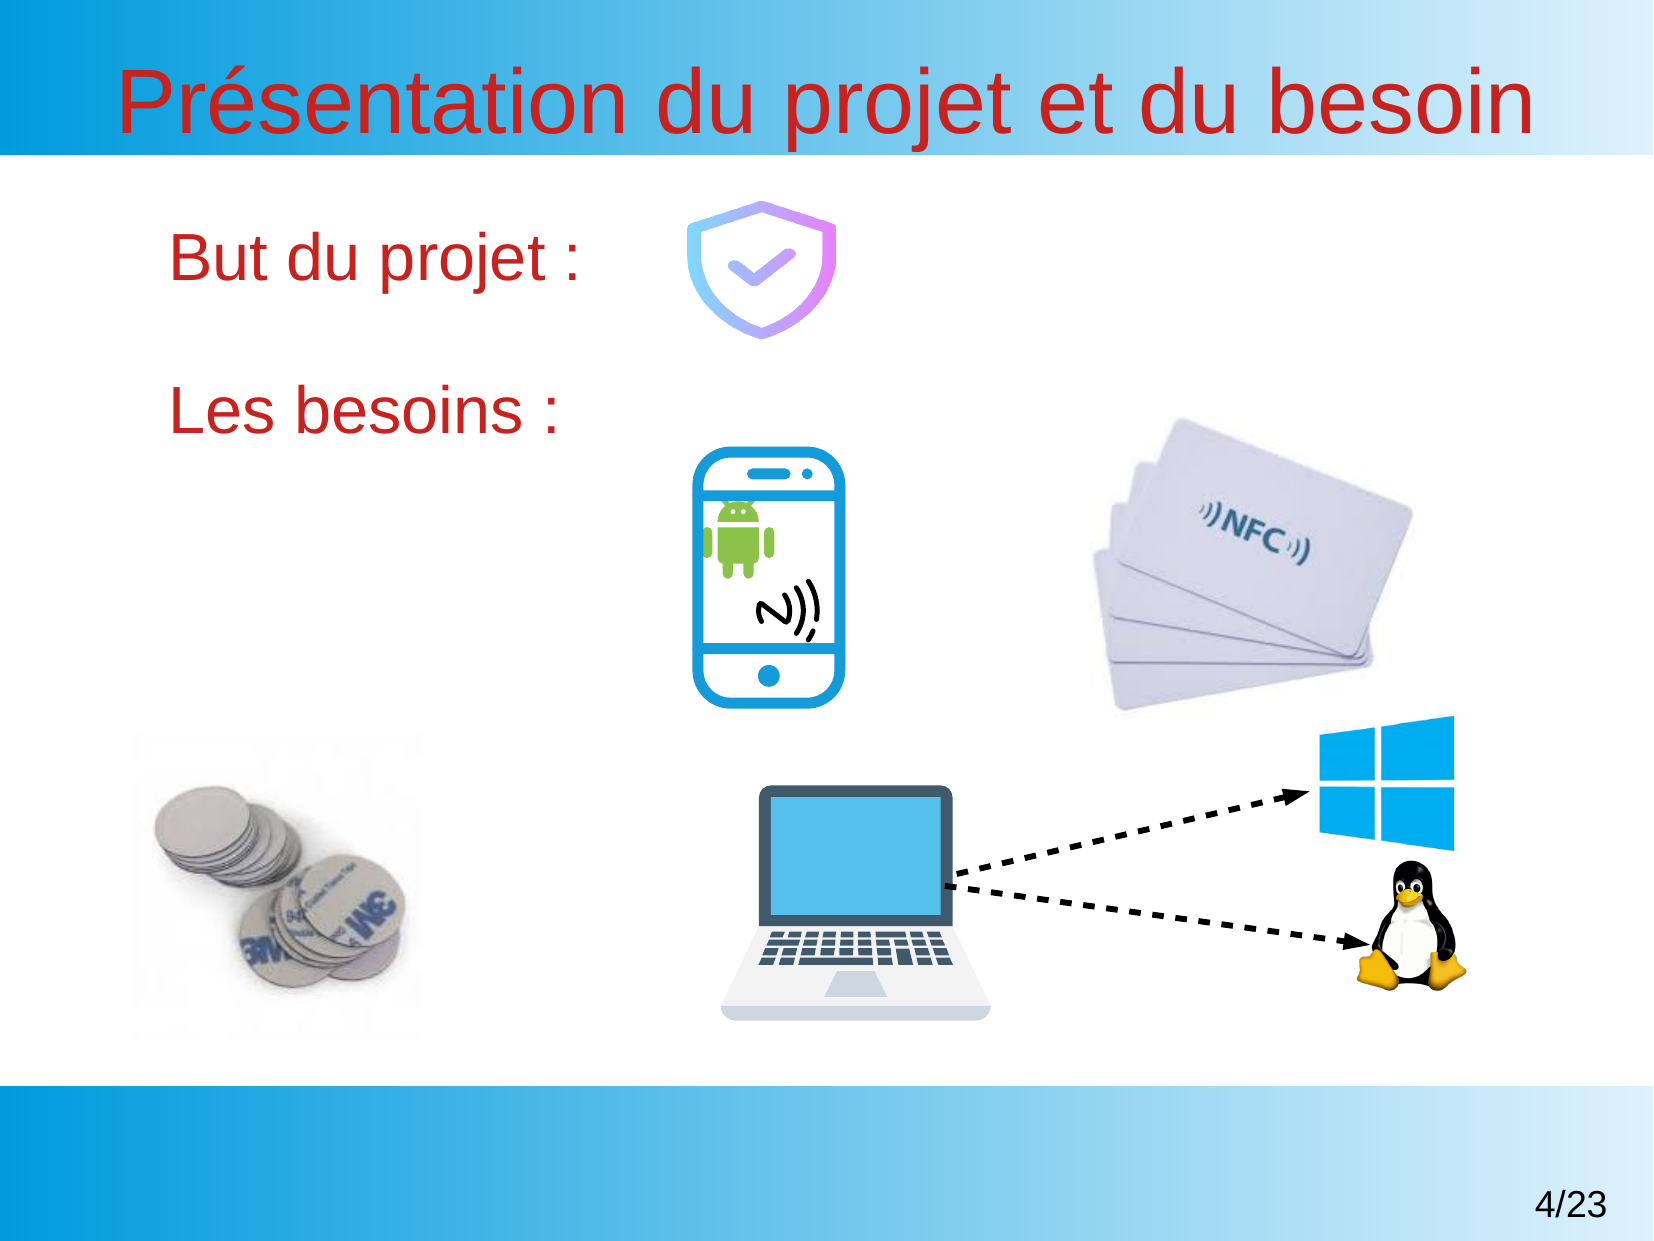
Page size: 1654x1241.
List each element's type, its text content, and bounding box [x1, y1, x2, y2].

text_box But du projet : [153, 212, 674, 303]
picture [127, 733, 435, 1040]
picture [720, 767, 992, 1039]
text_box 21/23 [1520, 1175, 1654, 1241]
title Présentation du projet et du besoin [82, 49, 1571, 155]
picture [1065, 392, 1477, 1005]
text_box Les besoins : [153, 366, 615, 497]
list [82, 200, 1571, 1010]
picture [637, 446, 900, 709]
picture [673, 200, 851, 340]
